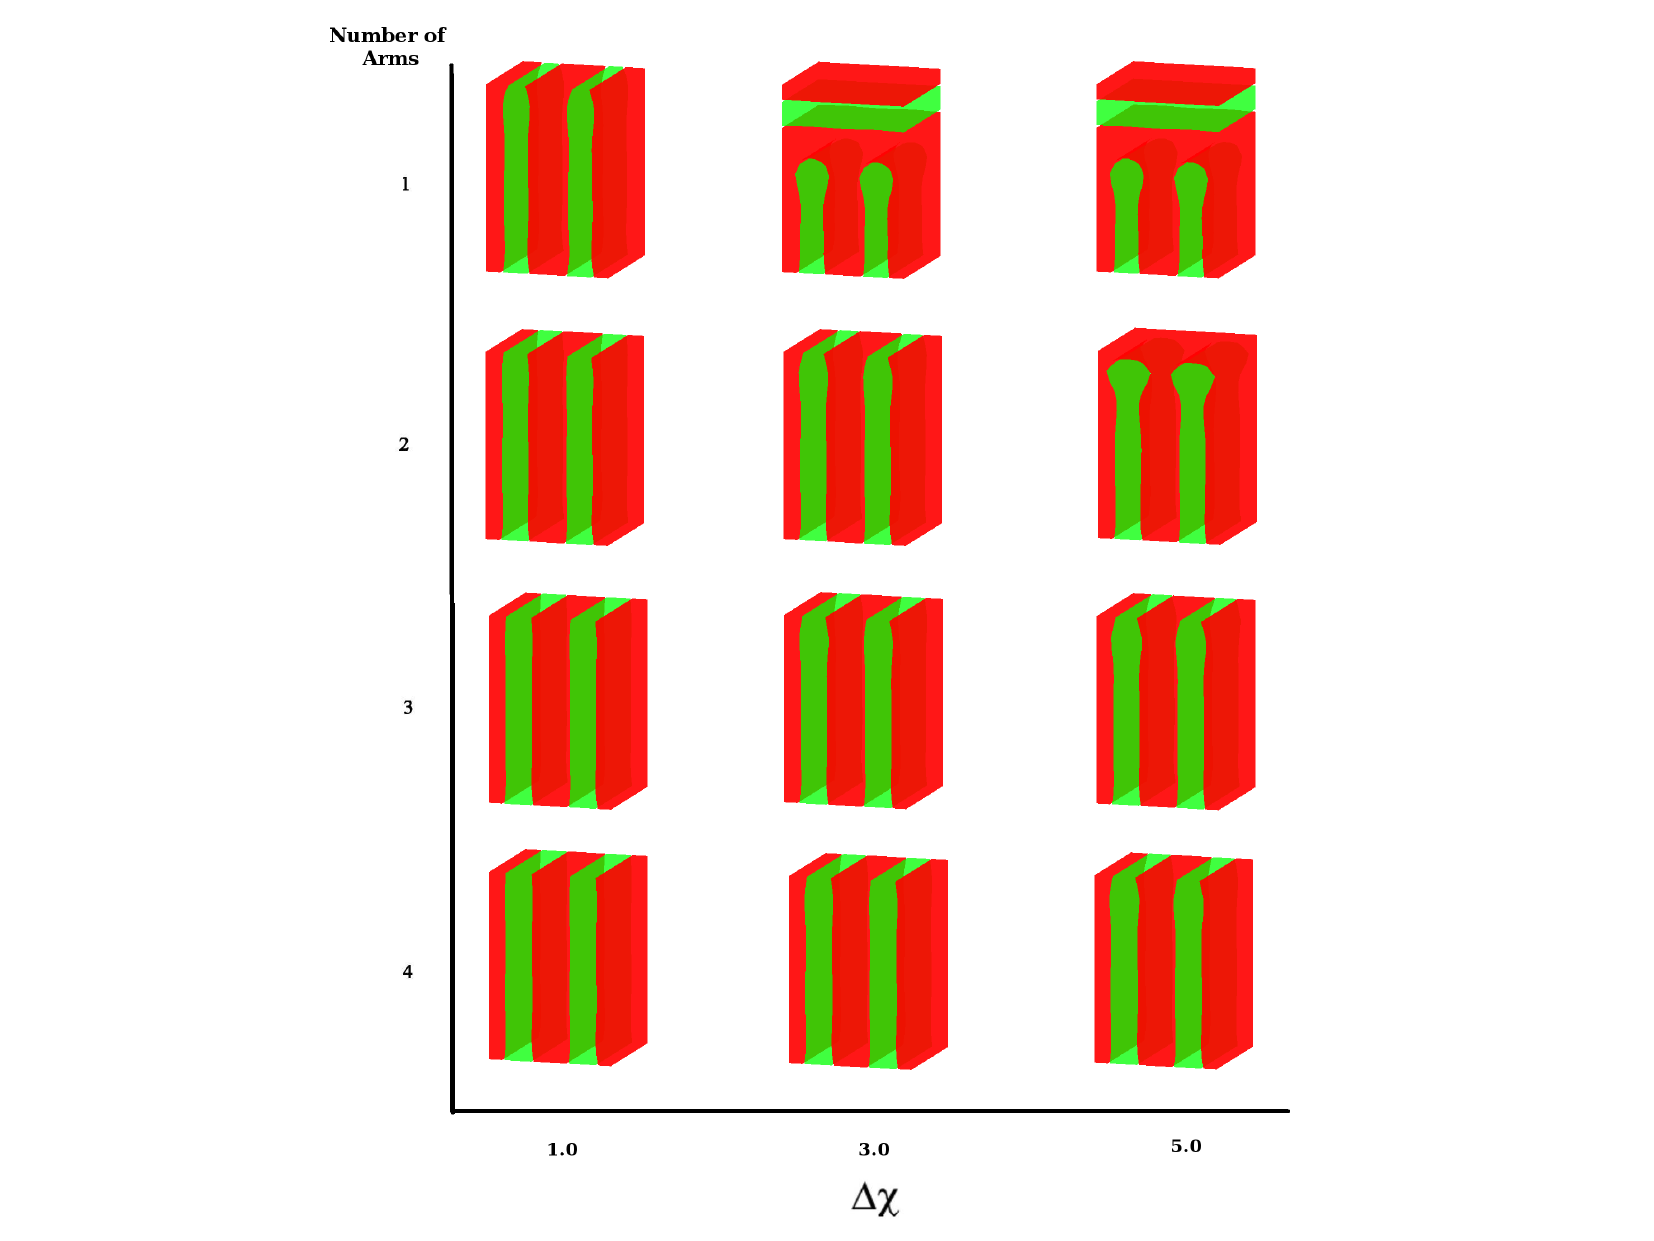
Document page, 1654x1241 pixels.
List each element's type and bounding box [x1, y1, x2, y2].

picture [308, 14, 1321, 1231]
